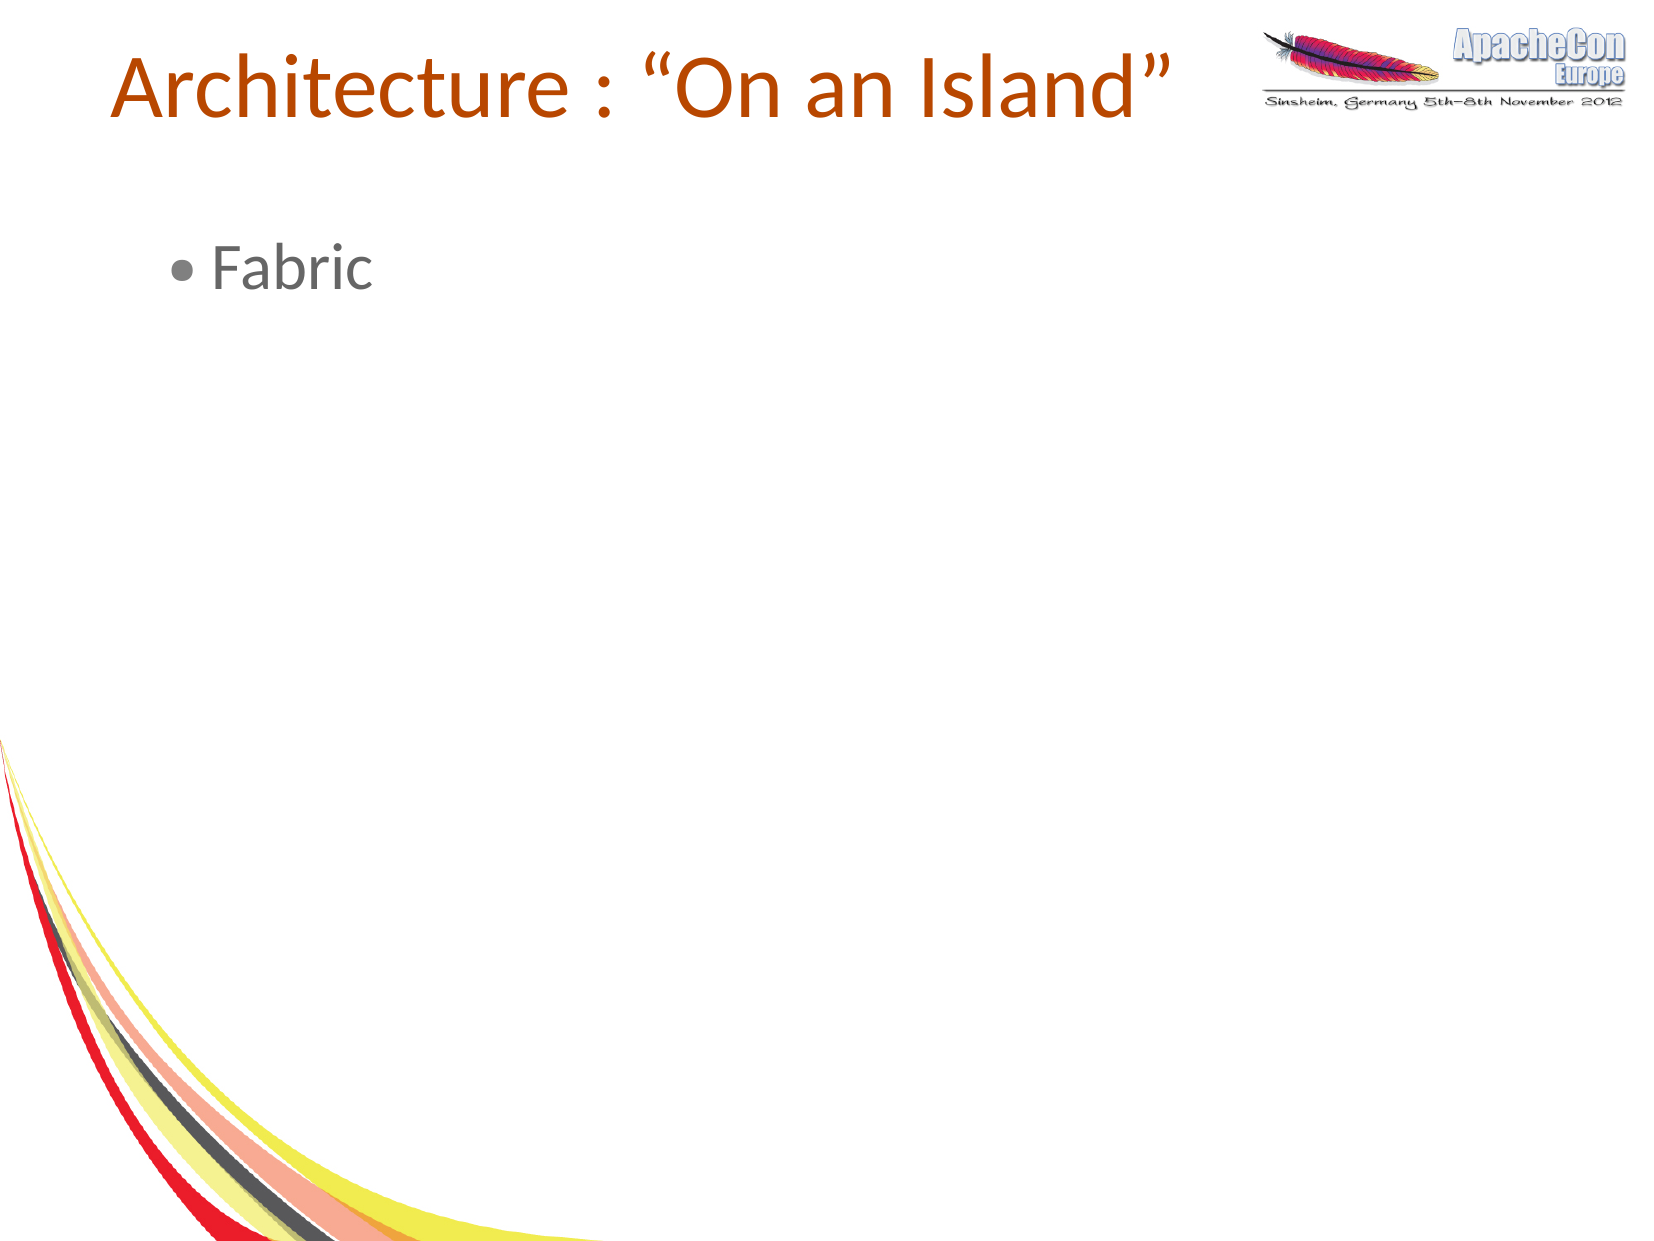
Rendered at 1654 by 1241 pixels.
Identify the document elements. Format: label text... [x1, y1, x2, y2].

title Architecture : “On an Island” [51, 38, 1411, 151]
picture [0, 0, 1654, 1241]
list Fabric [150, 239, 1576, 1126]
